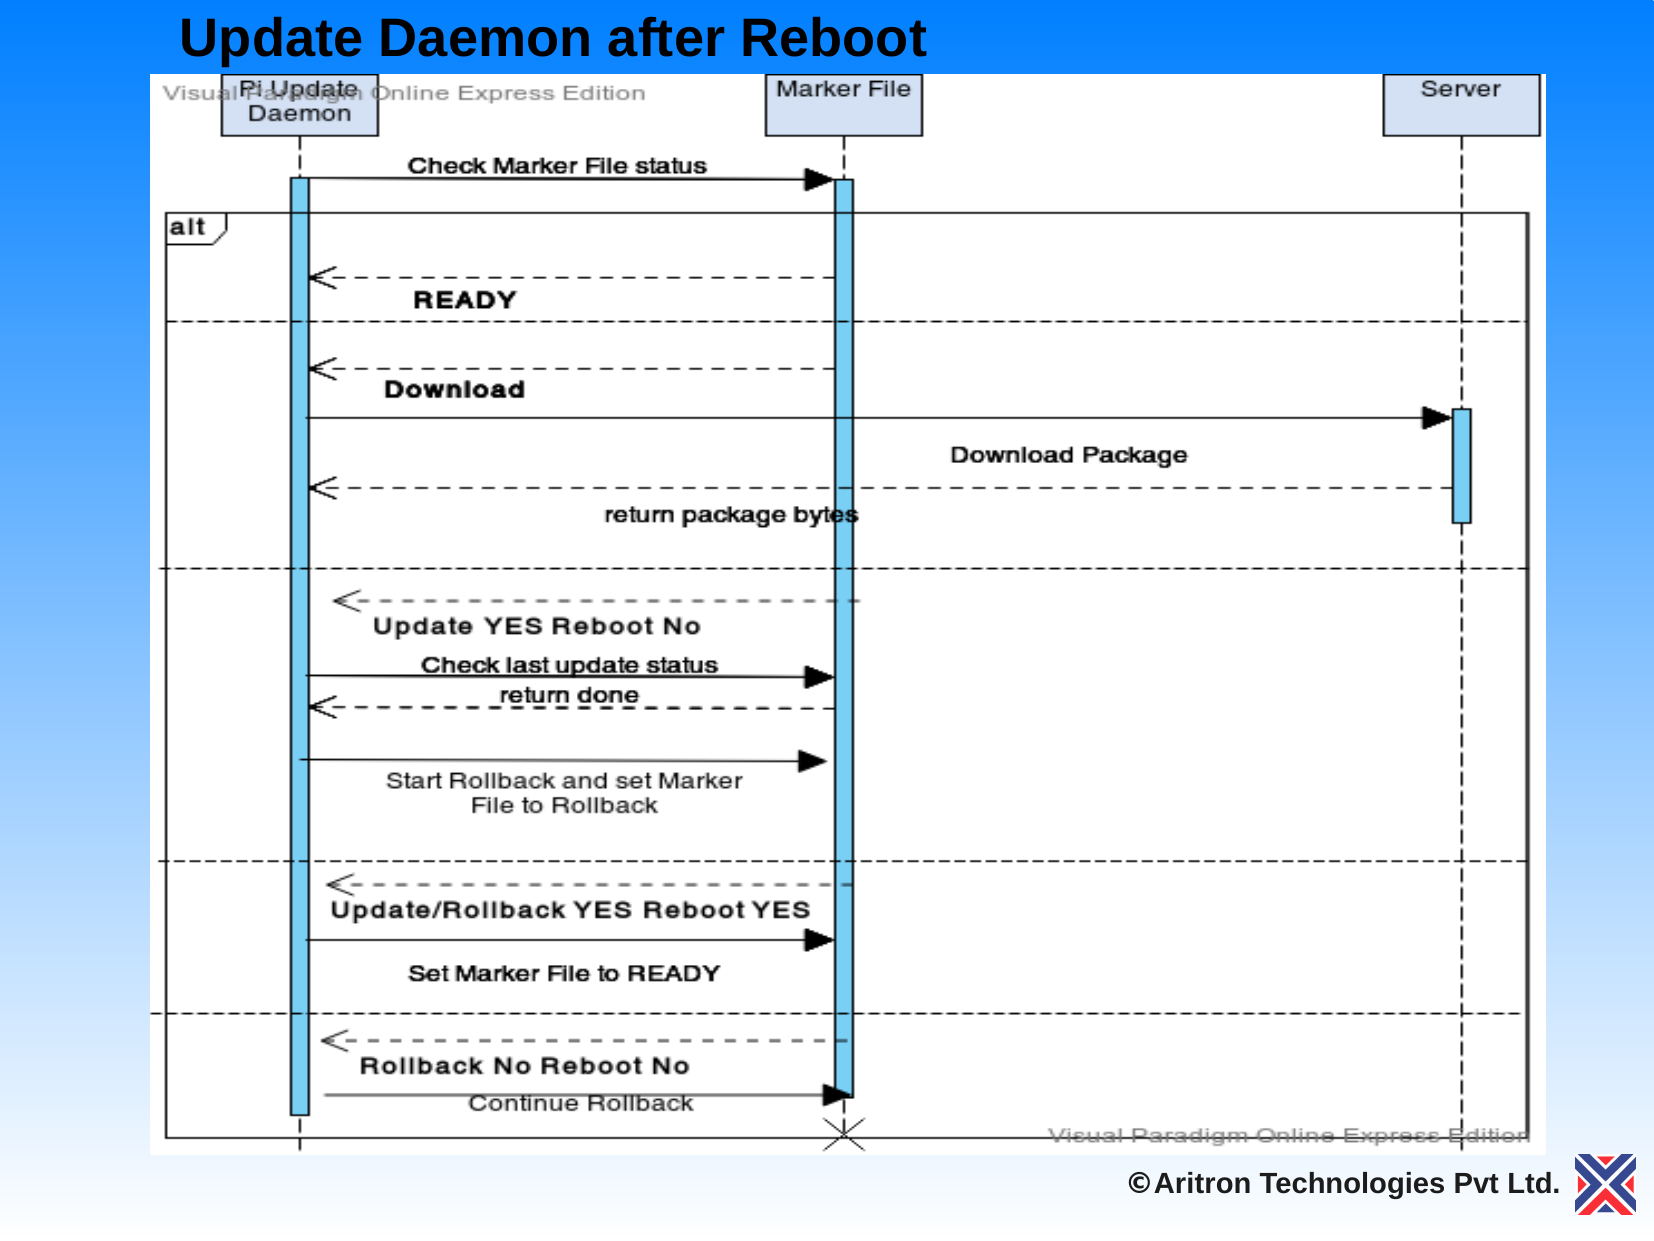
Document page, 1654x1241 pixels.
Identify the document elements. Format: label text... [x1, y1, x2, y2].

picture [1575, 1154, 1636, 1216]
text_box ©Aritron Technologies Pvt Ltd. [1110, 1159, 1606, 1241]
text_box Update Daemon after Reboot [165, 0, 1621, 76]
picture [150, 74, 1546, 1156]
